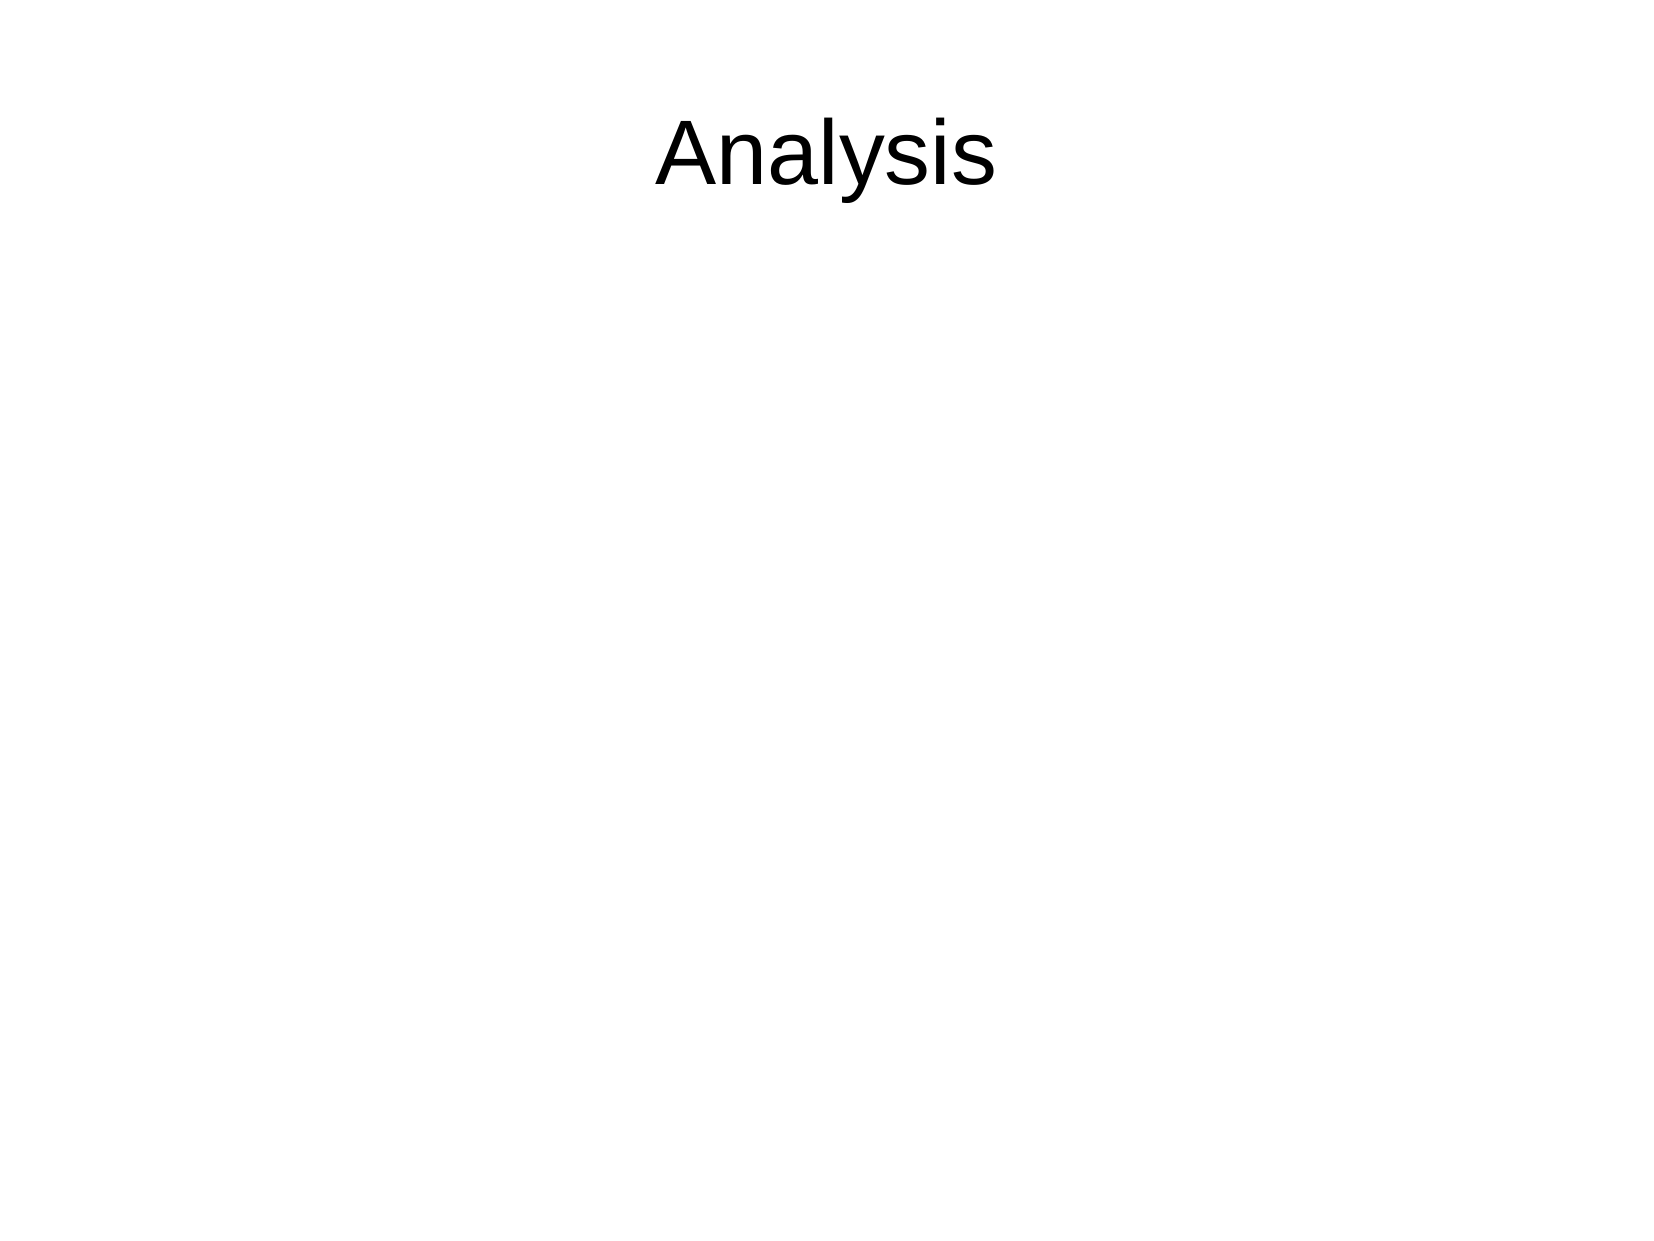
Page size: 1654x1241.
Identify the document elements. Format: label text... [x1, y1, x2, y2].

title Analysis [82, 49, 1571, 257]
